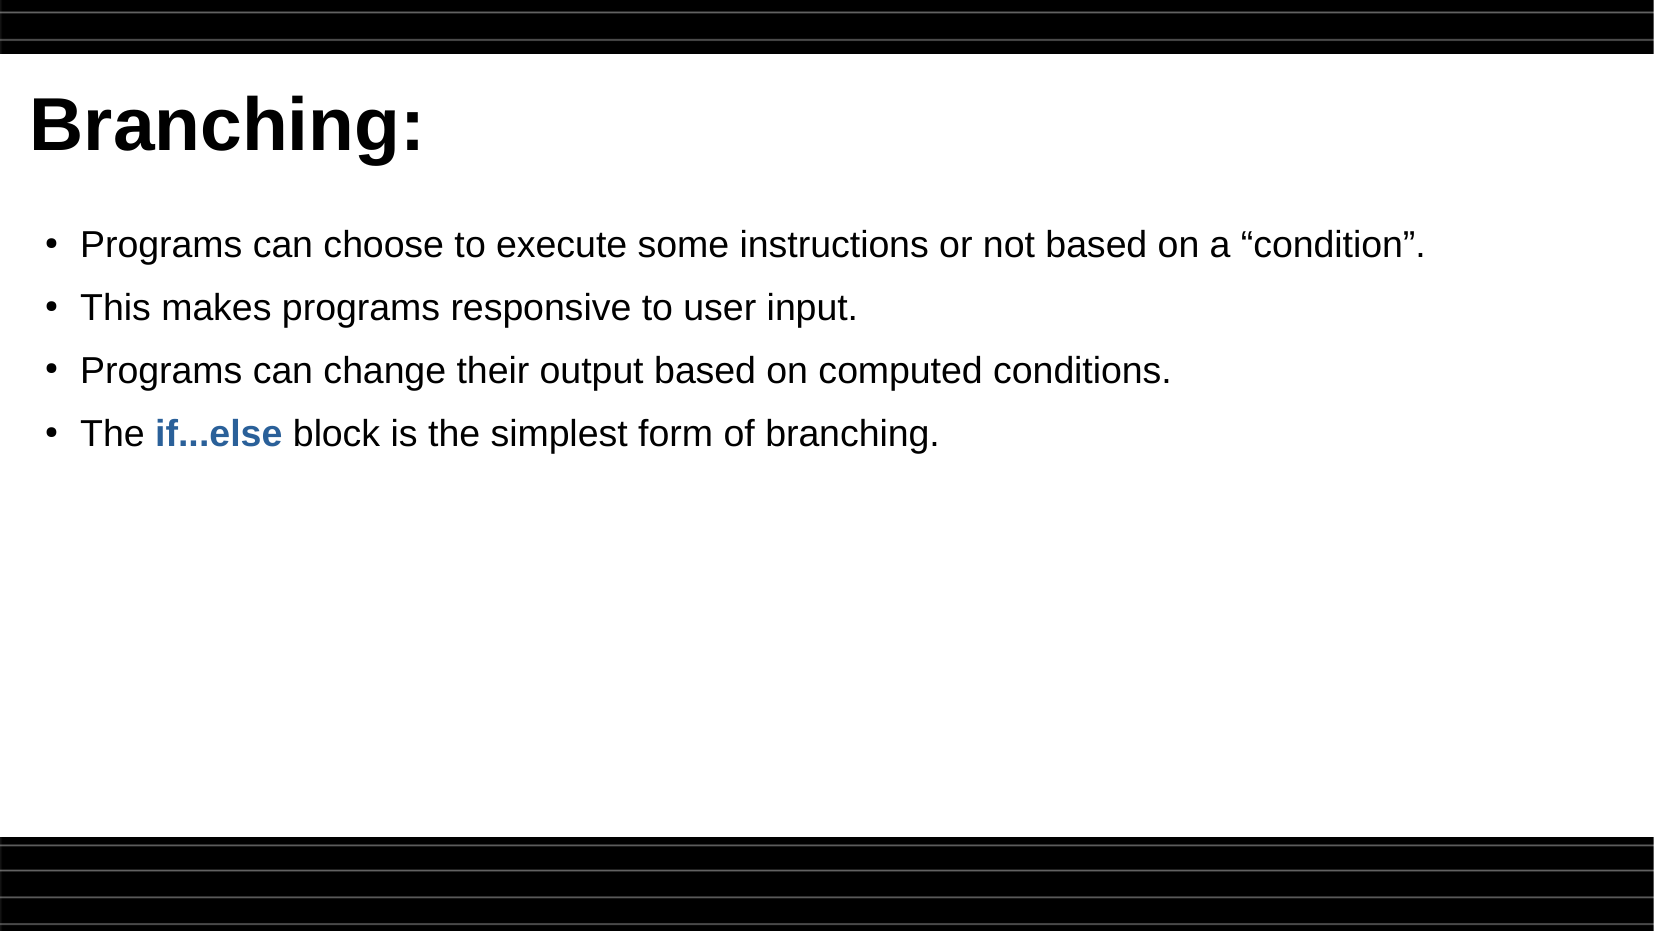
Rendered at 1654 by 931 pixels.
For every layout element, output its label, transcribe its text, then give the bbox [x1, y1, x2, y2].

text_box Branching: [15, 75, 1591, 174]
picture [0, 837, 1654, 931]
picture [0, 0, 1654, 54]
text_box Programs can choose to execute some instructions or not based on a “condition”. This makes programs responsive to user input. Programs can change their output based on computed conditions. The if...else block is the simplest form of branching. [30, 195, 1576, 651]
